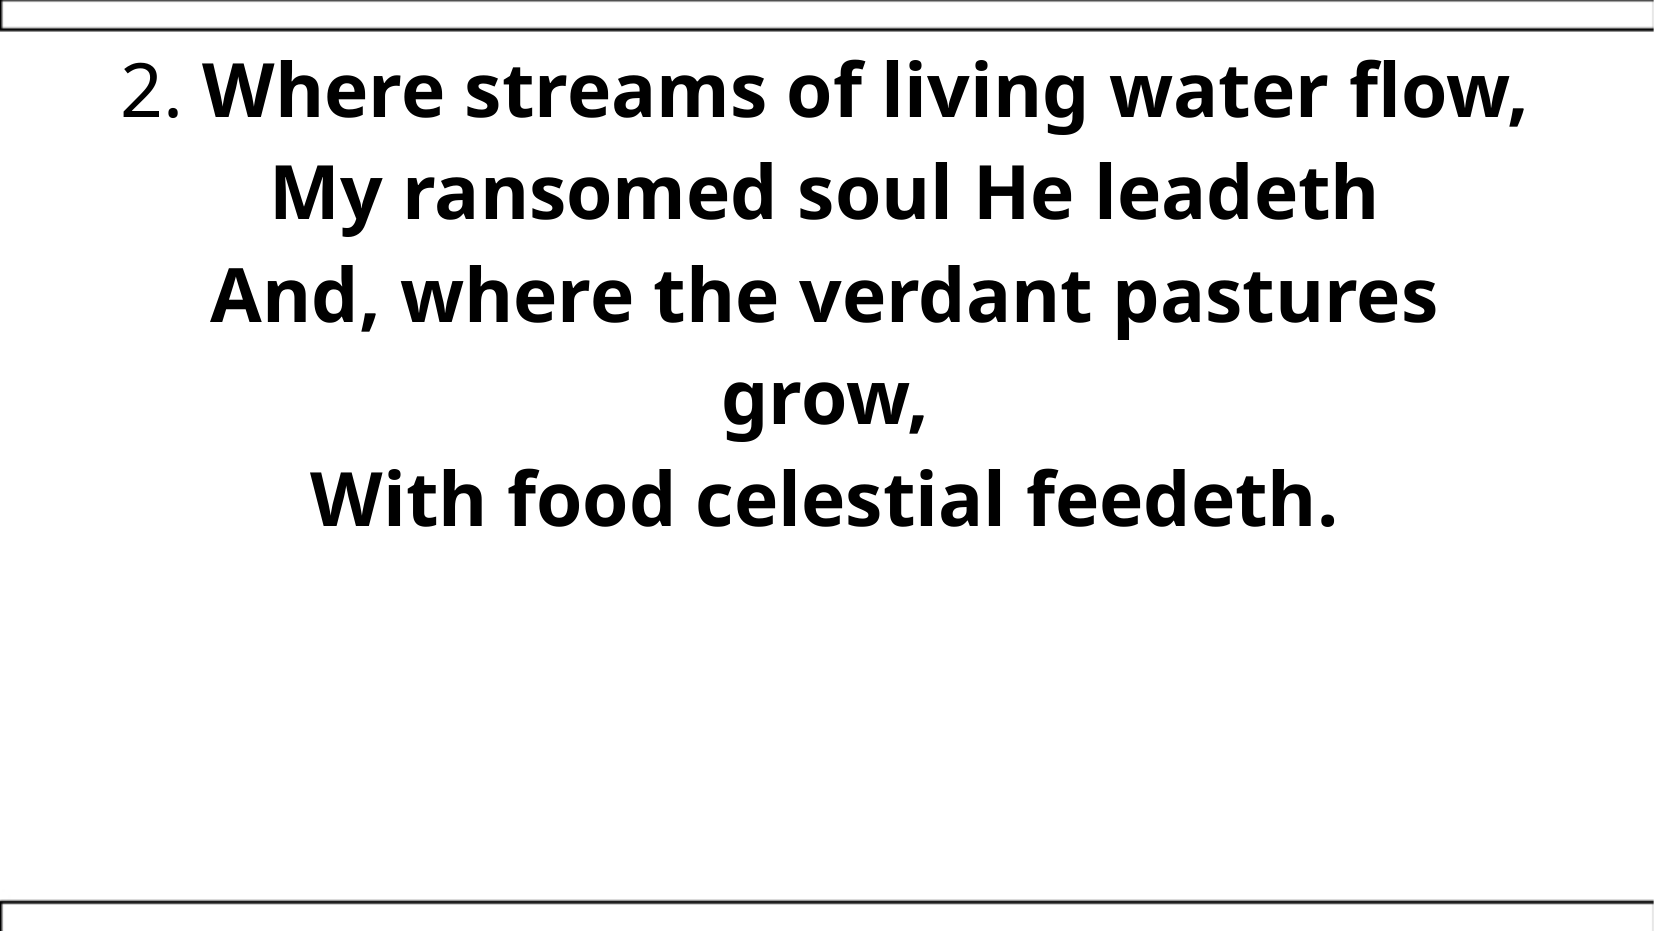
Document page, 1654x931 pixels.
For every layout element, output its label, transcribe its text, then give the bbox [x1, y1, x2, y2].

picture [0, 0, 1654, 931]
text_box 2. Where streams of living water flow, My ransomed soul He leadeth And, where the verdant pastures grow, With food celestial feedeth. [90, 30, 1561, 466]
